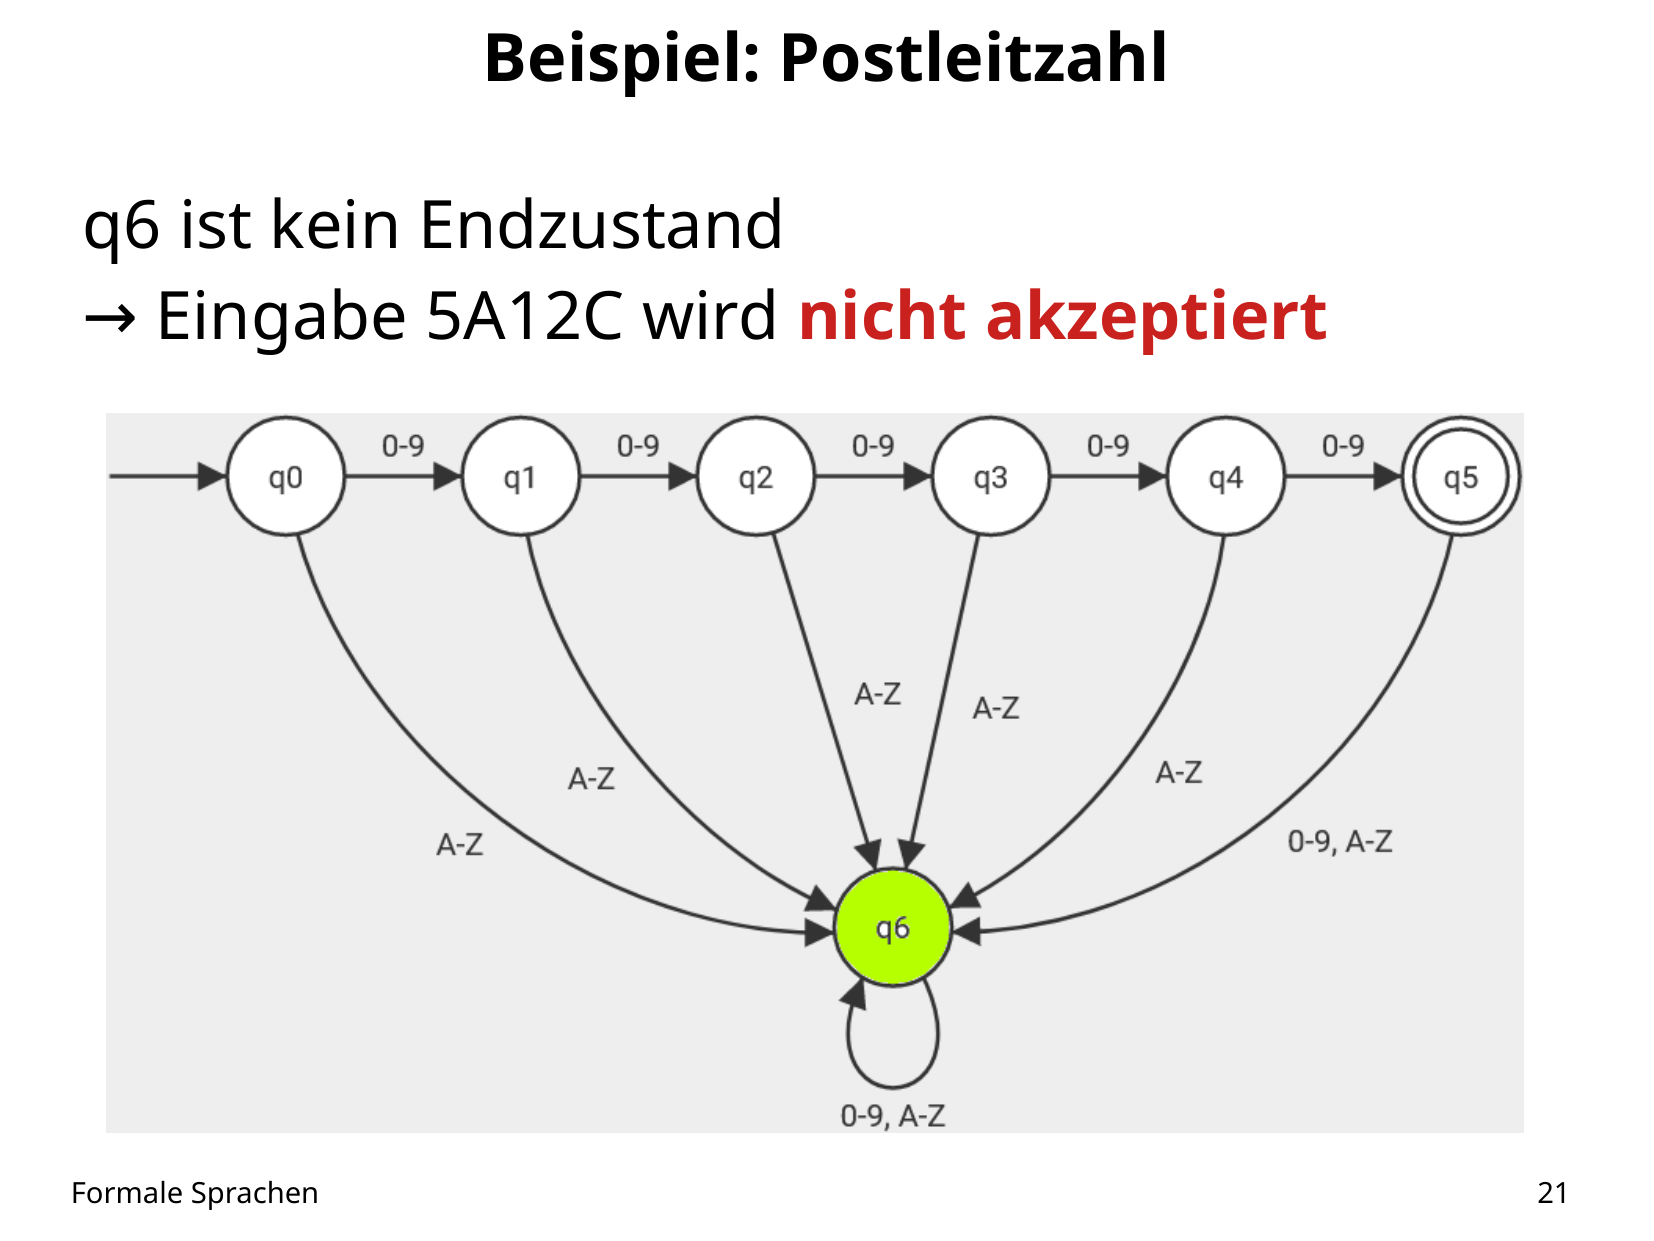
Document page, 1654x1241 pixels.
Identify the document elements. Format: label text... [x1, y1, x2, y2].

title Beispiel: Postleitzahl [0, 5, 1654, 107]
picture [106, 413, 1524, 1133]
list q6 ist kein Endzustand → Eingabe 5A12C wird nicht akzeptiert [82, 177, 1571, 1123]
